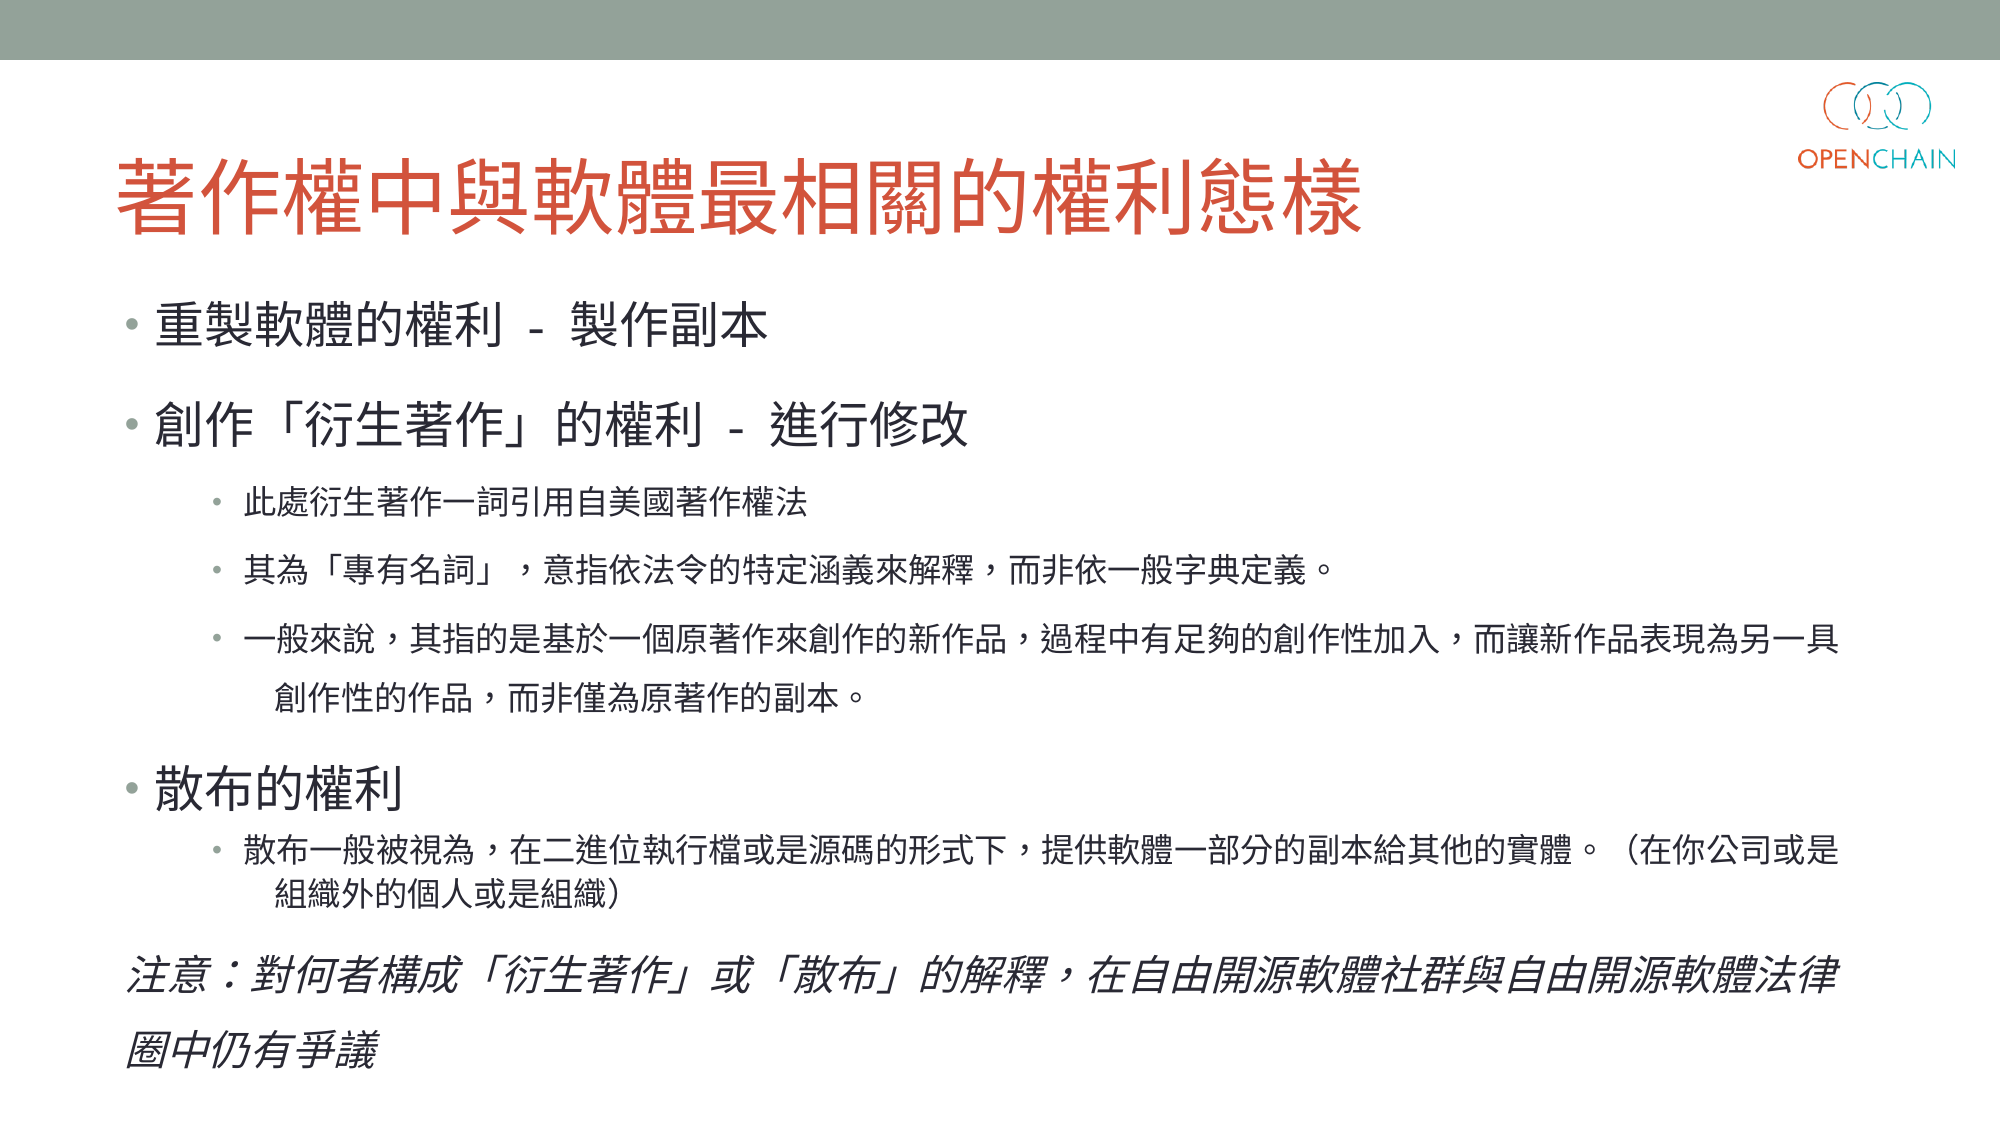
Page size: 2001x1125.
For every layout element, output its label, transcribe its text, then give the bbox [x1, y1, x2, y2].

title 著作權中與軟體最相關的權利態樣 [99, 87, 1900, 251]
list 重製軟體的權利 - 製作副本 創作「衍生著作」的權利 - 進行修改 此處衍生著作一詞引用自美國著作權法 其為「專有名詞」，意指依法令的特定涵義來解釋，而非依一般字典定義。 一般來說，其指的是基於一個原著作來創作的新作品，過程中有足夠的創作性加入，而讓新作品表現為另一具創作性的作品，而非僅為原著作的副本。 散布的權利 散布一般被視為，在二進位執行檔或是源碼的形式下，提供軟體一部分的副本給其他的實體。（在你公司或是組織外的個人或是組織） 注意：對何者構成「衍生著作」或「散布」的解釋，在自由開源軟體社群與自由開源軟體法律圈中仍有爭議 [109, 255, 1863, 1122]
